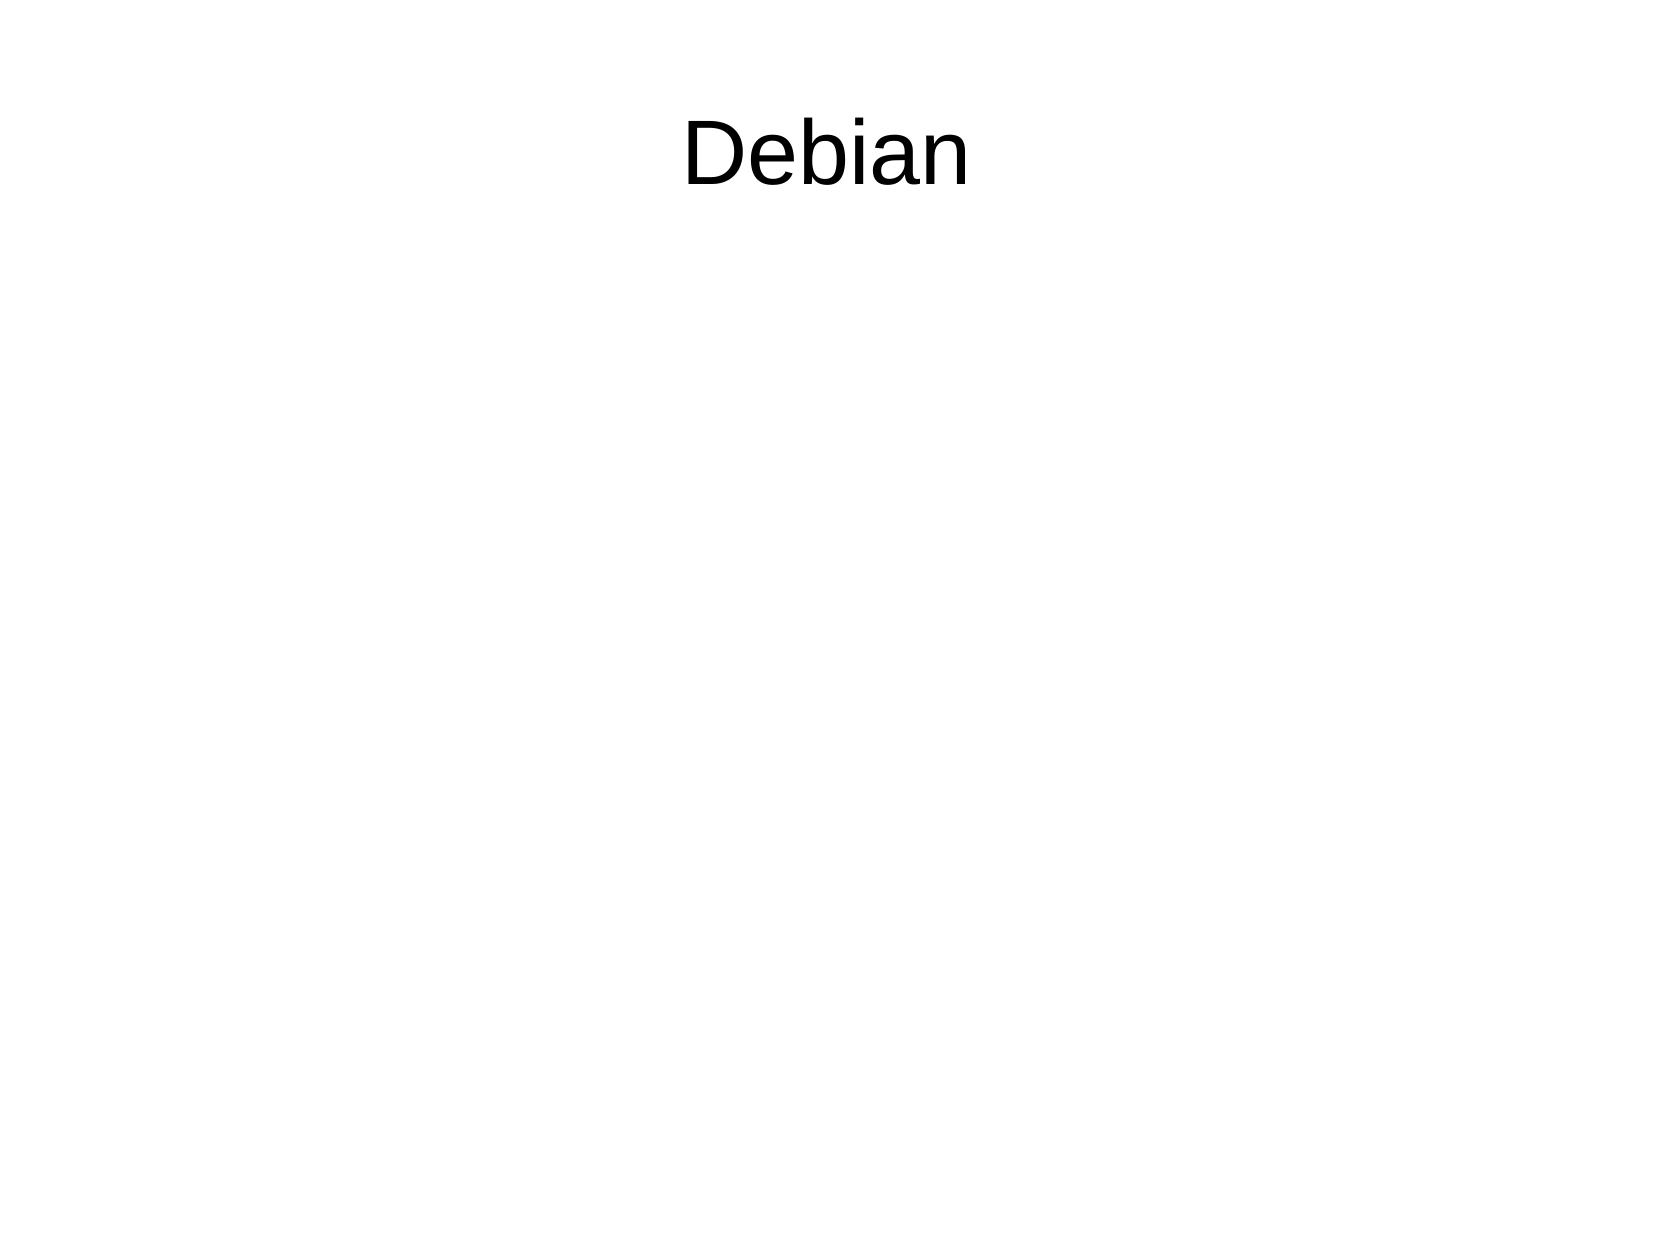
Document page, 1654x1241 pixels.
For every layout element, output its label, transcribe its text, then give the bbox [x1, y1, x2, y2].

title Debian [82, 49, 1571, 257]
